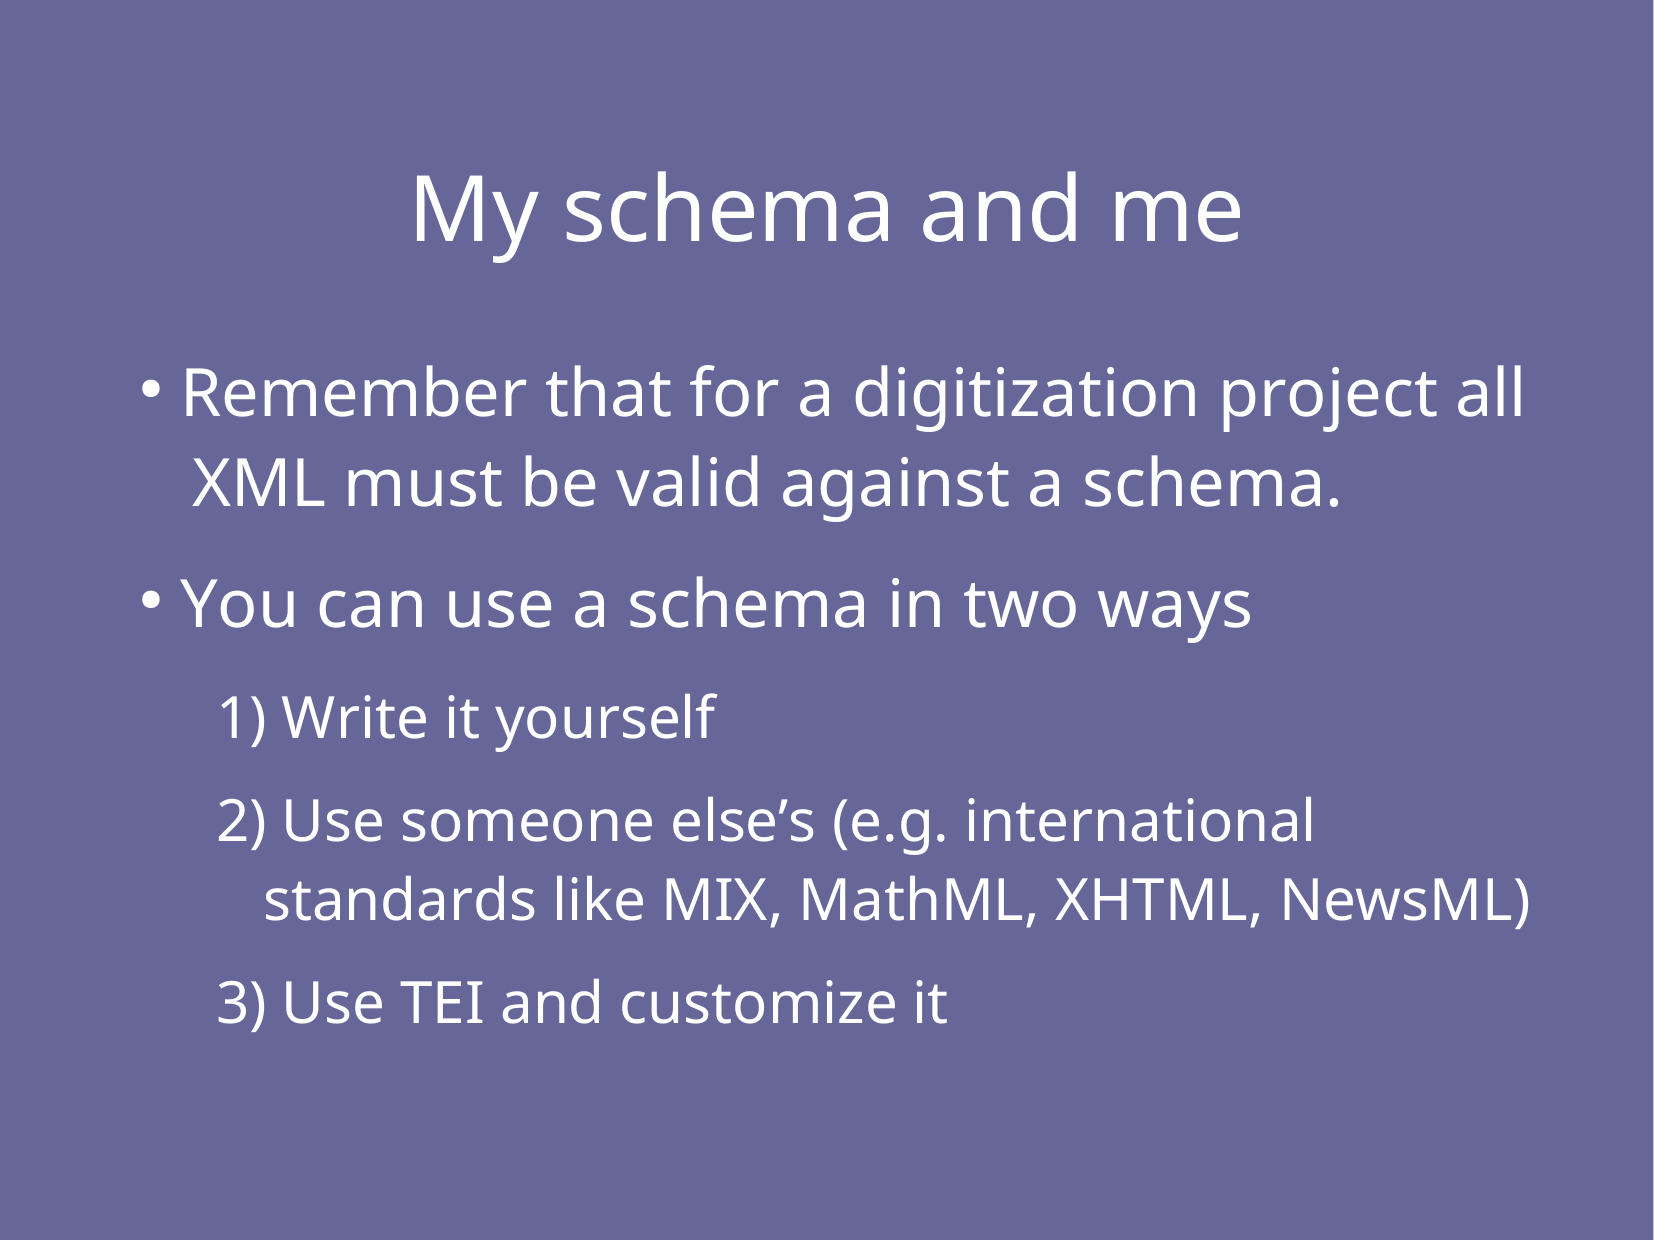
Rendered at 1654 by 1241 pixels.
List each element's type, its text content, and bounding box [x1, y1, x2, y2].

list Remember that for a digitization project all XML must be valid against a schema. You can use a schema in two ways Write it yourself Use someone else’s (e.g. international standards like MIX, MathML, XHTML, NewsML) Use TEI and customize it [121, 344, 1534, 1127]
title My schema and me [121, 110, 1534, 303]
